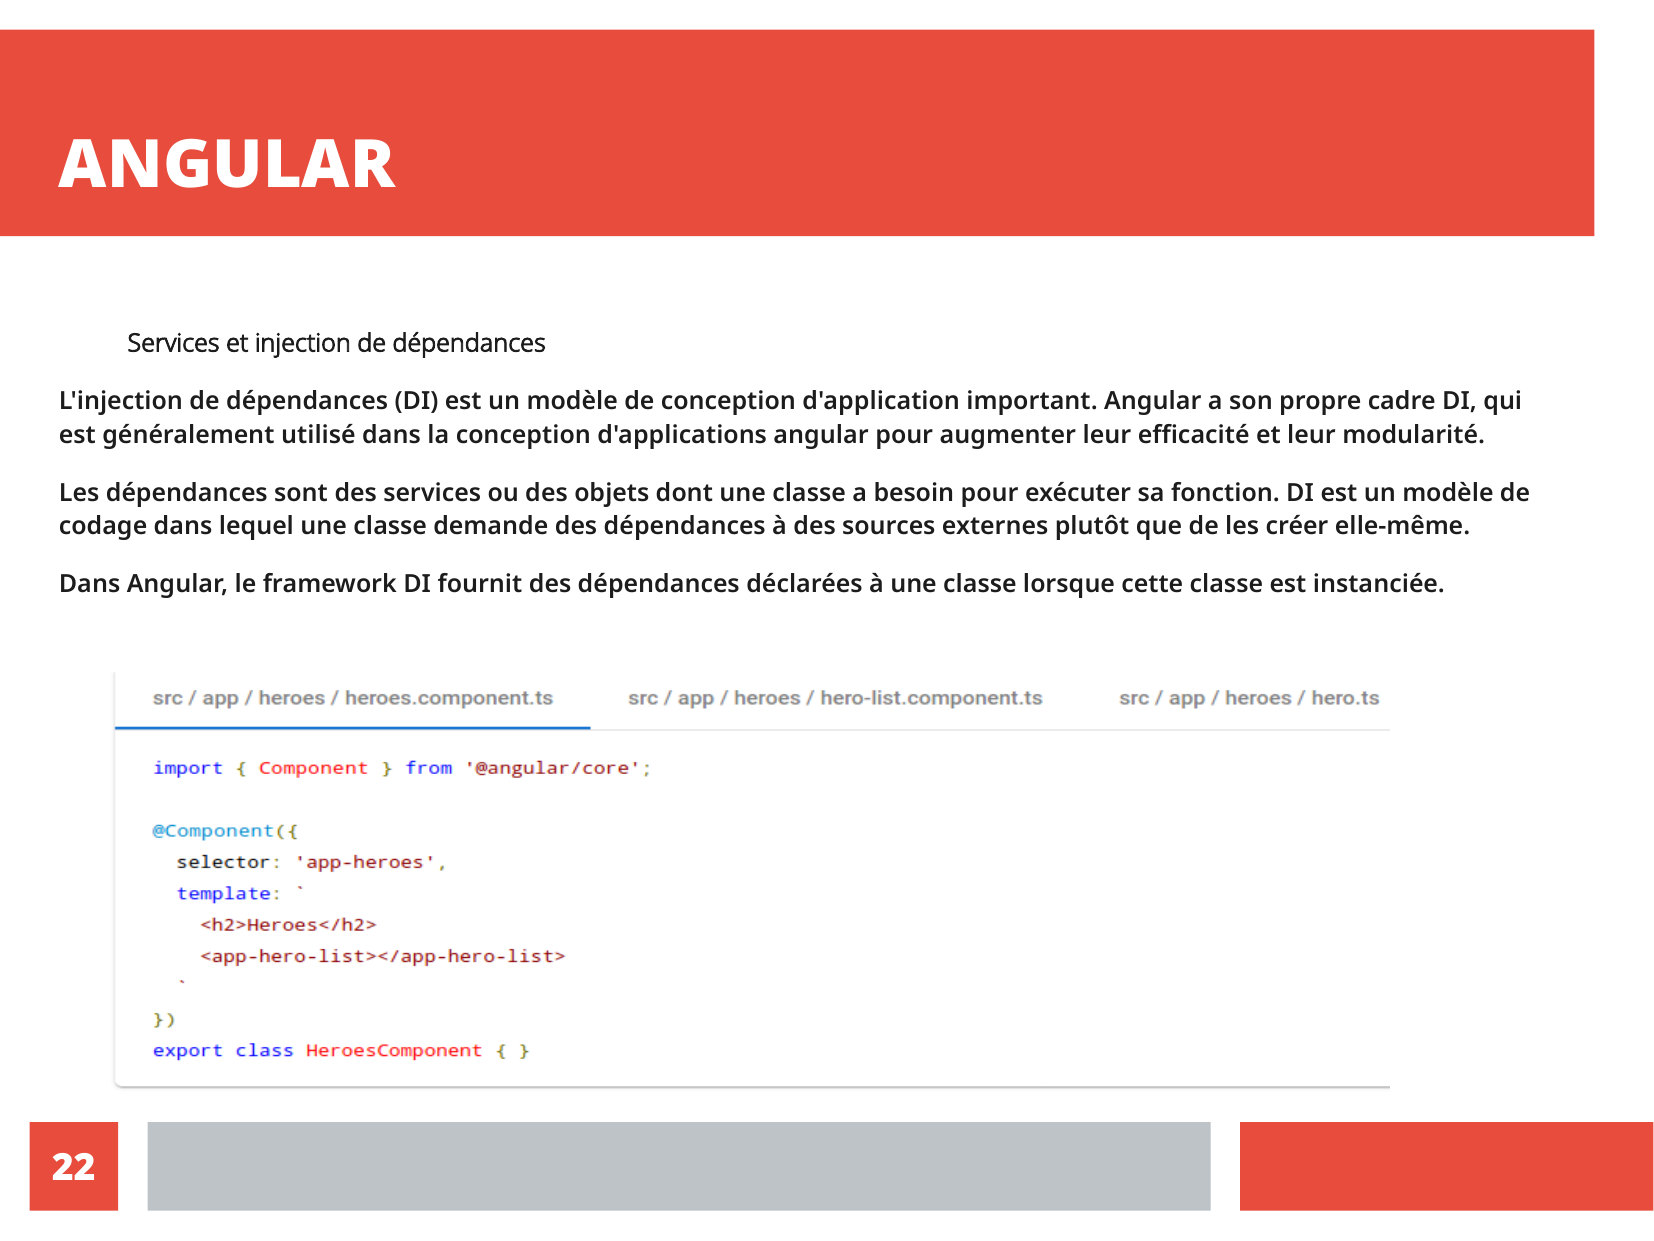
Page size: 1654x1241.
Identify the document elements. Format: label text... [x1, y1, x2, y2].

list Services et injection de dépendances L'injection de dépendances (DI) est un modèle de conception d'application important. Angular a son propre cadre DI, qui est généralement utilisé dans la conception d'applications angular pour augmenter leur efficacité et leur modularité. Les dépendances sont des services ou des objets dont une classe a besoin pour exécuter sa fonction. DI est un modèle de codage dans lequel une classe demande des dépendances à des sources externes plutôt que de les créer elle-même. Dans Angular, le framework DI fournit des dépendances déclarées à une classe lorsque cette classe est instanciée. [59, 324, 1565, 1093]
title ANGULAR [59, 59, 1595, 207]
picture [106, 672, 1390, 1093]
